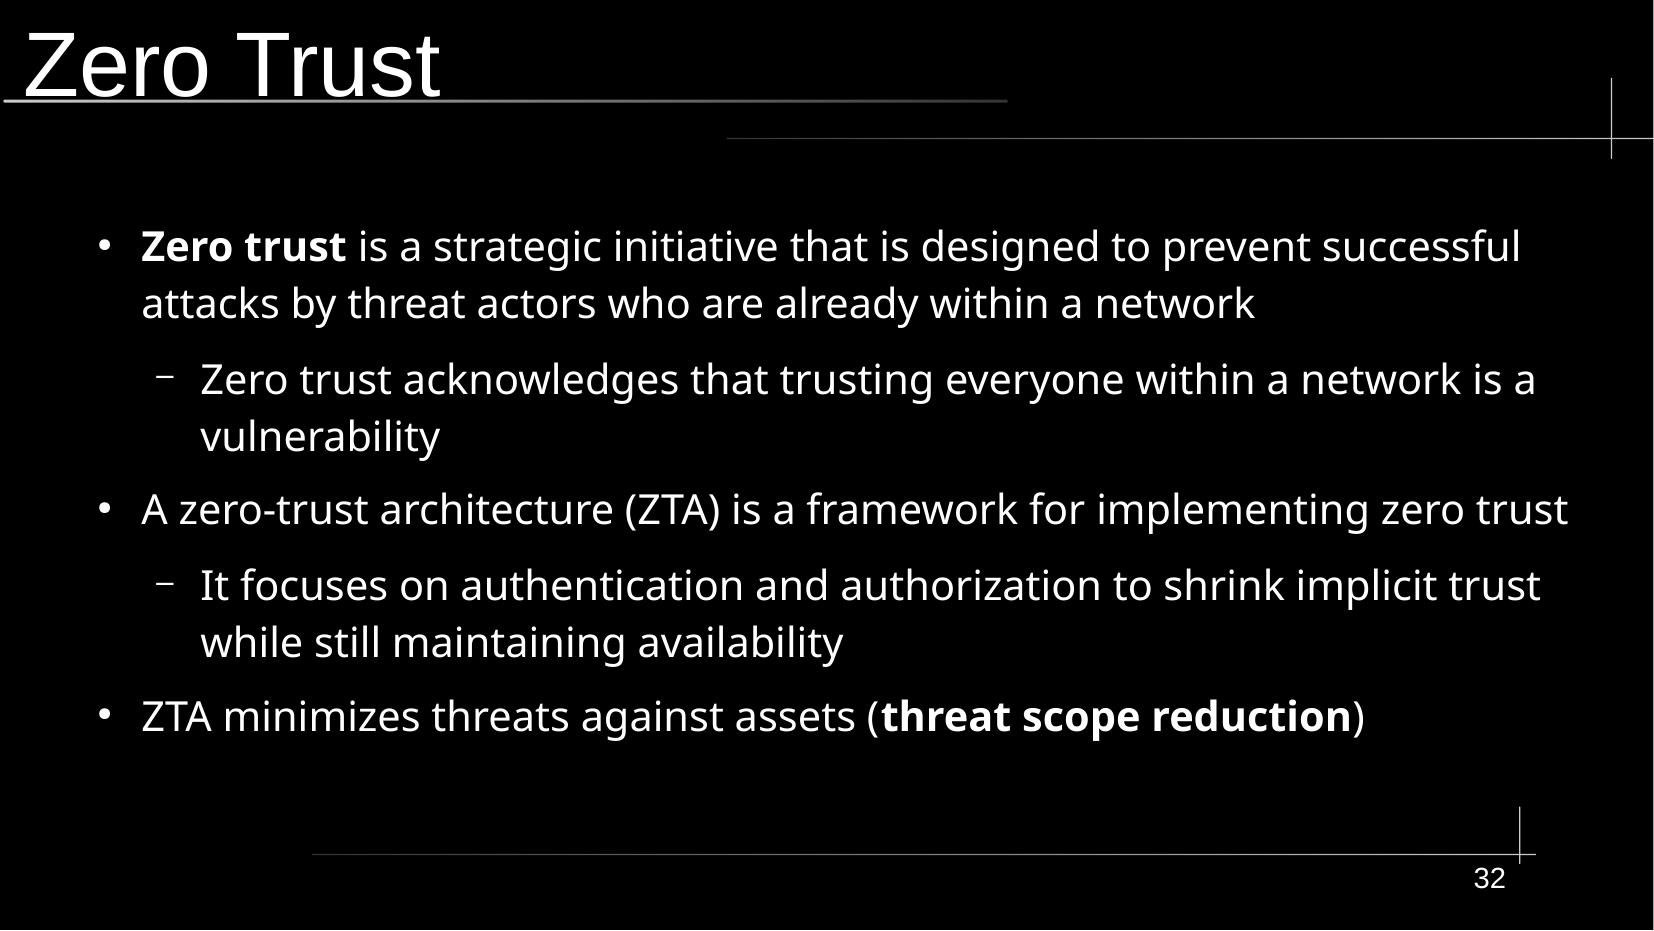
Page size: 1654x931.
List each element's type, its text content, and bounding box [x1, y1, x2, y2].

list Zero trust is a strategic initiative that is designed to prevent successful attacks by threat actors who are already within a network Zero trust acknowledges that trusting everyone within a network is a vulnerability A zero-trust architecture (ZTA) is a framework for implementing zero trust It focuses on authentication and authorization to shrink implicit trust while still maintaining availability ZTA minimizes threats against assets (threat scope reduction) [82, 217, 1571, 758]
title Zero Trust [23, 11, 1589, 119]
